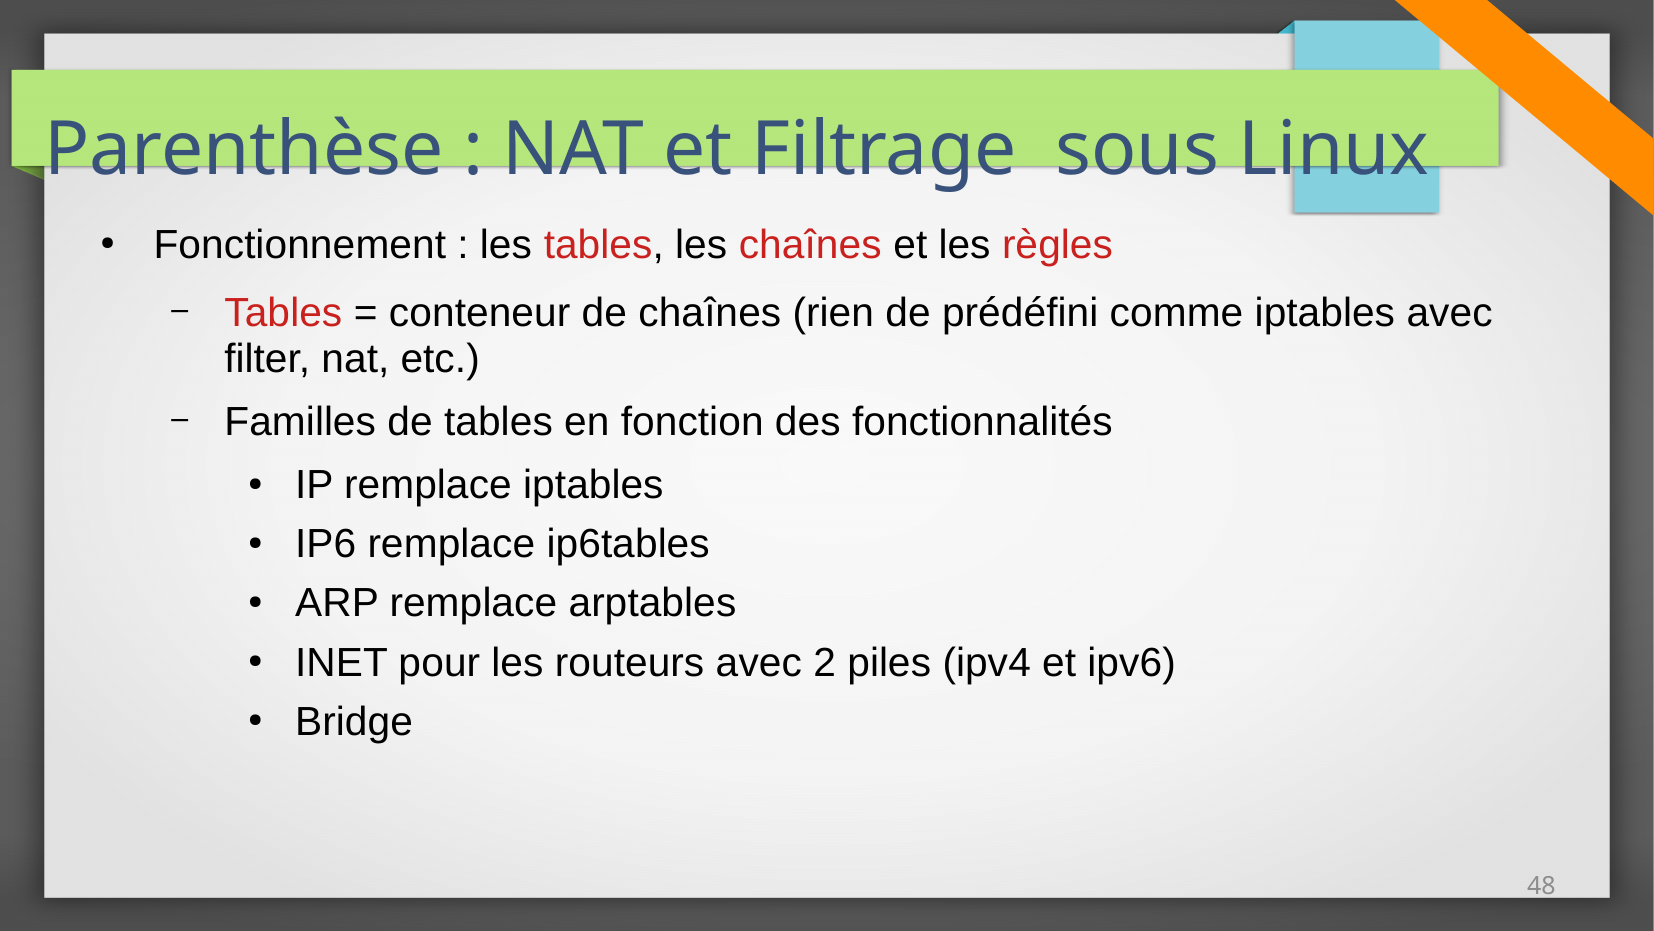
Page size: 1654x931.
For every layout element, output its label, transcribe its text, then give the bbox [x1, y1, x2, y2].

list Fonctionnement : les tables, les chaînes et les règles Tables = conteneur de chaînes (rien de prédéfini comme iptables avec filter, nat, etc.) Familles de tables en fonction des fonctionnalités IP remplace iptables IP6 remplace ip6tables ARP remplace arptables INET pour les routeurs avec 2 piles (ipv4 et ipv6) Bridge [82, 221, 1571, 761]
picture [1489, 0, 1654, 138]
text_box <numéro> [1184, 862, 1571, 912]
text_box Parenthèse : NAT et Filtrage sous Linux [29, 87, 1447, 178]
picture [0, 0, 1654, 931]
